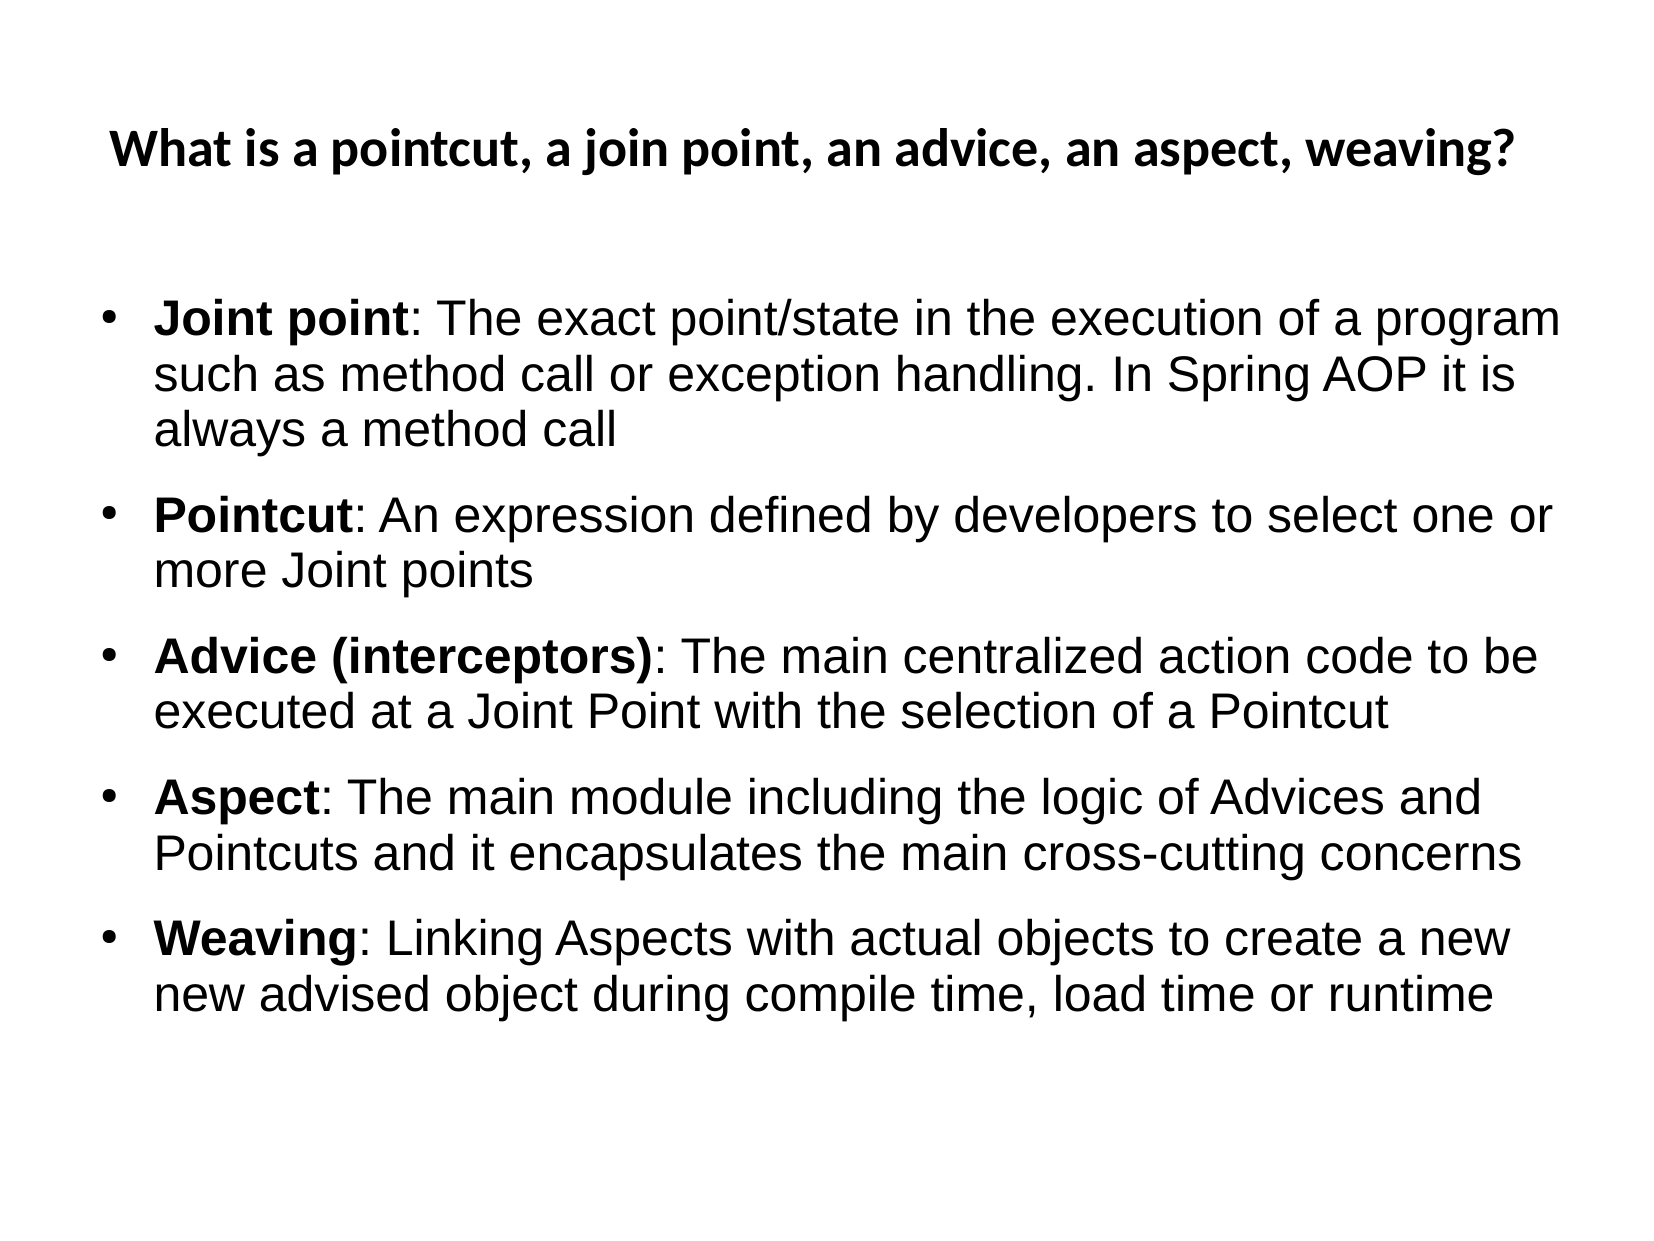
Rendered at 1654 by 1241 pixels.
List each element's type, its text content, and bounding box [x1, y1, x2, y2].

list Joint point: The exact point/state in the execution of a program such as method call or exception handling. In Spring AOP it is always a method call Pointcut: An expression defined by developers to select one or more Joint points Advice (interceptors): The main centralized action code to be executed at a Joint Point with the selection of a Pointcut Aspect: The main module including the logic of Advices and Pointcuts and it encapsulates the main cross-cutting concerns Weaving: Linking Aspects with actual objects to create a new new advised object during compile time, load time or runtime [82, 290, 1571, 1191]
title What is a pointcut, a join point, an advice, an aspect, weaving? [82, 49, 1571, 257]
